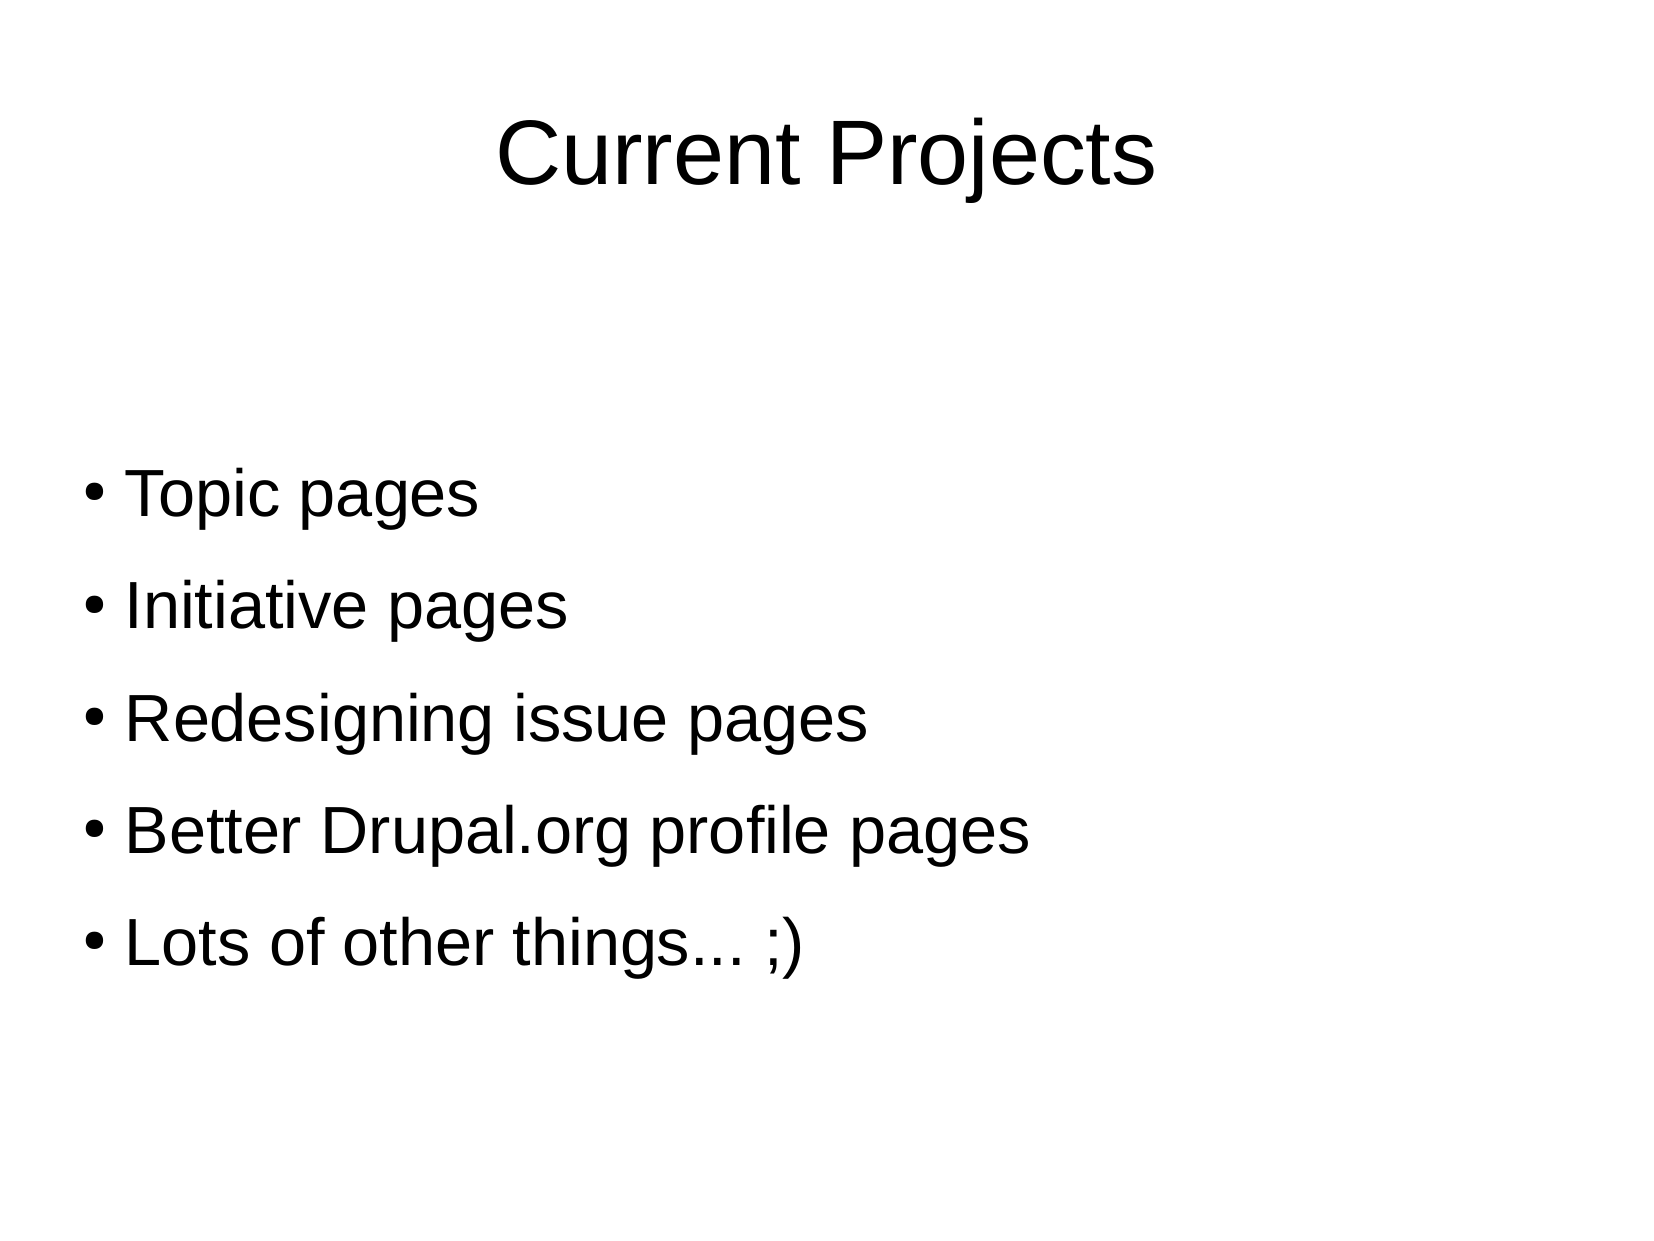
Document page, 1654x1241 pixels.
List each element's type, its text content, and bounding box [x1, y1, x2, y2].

subtitle Topic pages Initiative pages Redesigning issue pages Better Drupal.org profile pages Lots of other things... ;) [82, 297, 1571, 1102]
title Current Projects [82, 56, 1571, 250]
